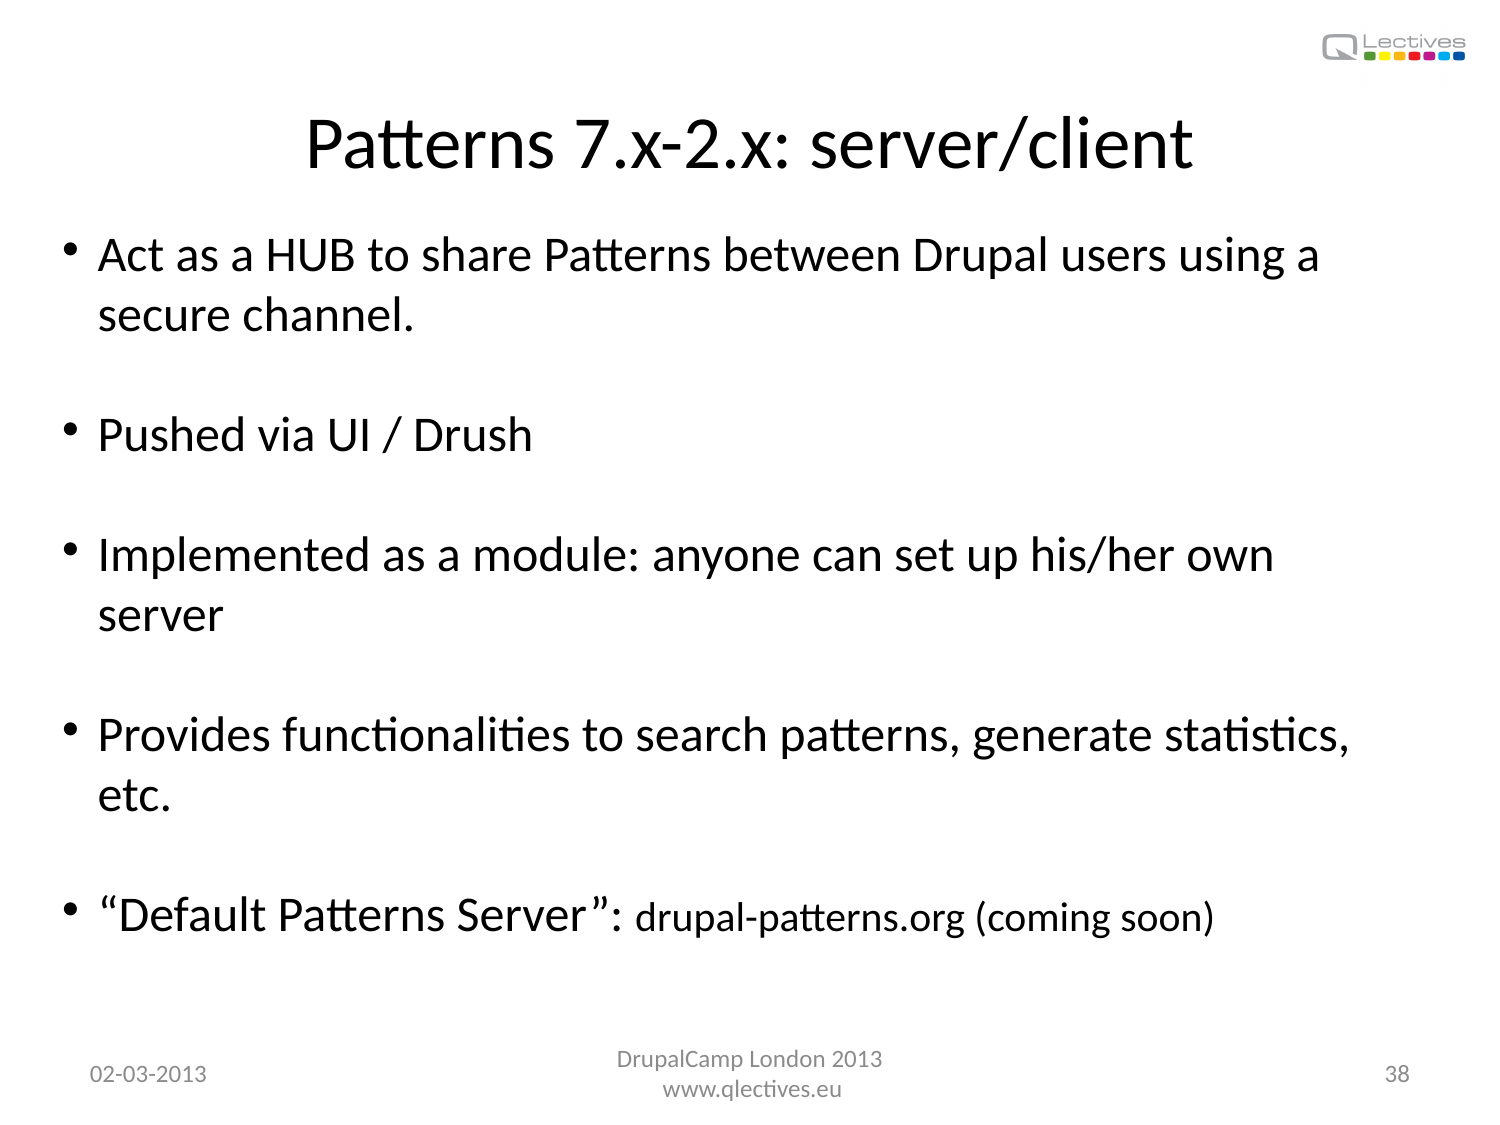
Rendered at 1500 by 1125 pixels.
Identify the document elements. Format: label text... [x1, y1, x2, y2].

picture [1288, 9, 1500, 90]
text_box 02-03-2013 [74, 1042, 425, 1103]
text_box <number> [1074, 1042, 1425, 1103]
text_box DrupalCamp London 2013 www.qlectives.eu [512, 1042, 988, 1103]
text_box Patterns 7.x-2.x: server/client [75, 45, 1425, 233]
text_box Act as a HUB to share Patterns between Drupal users using a secure channel. Pushed via UI / Drush Implemented as a module: anyone can set up his/her own server Provides functionalities to search patterns, generate statistics, etc. “Default Patterns Server”: drupal-patterns.org (coming soon) [47, 214, 1410, 957]
